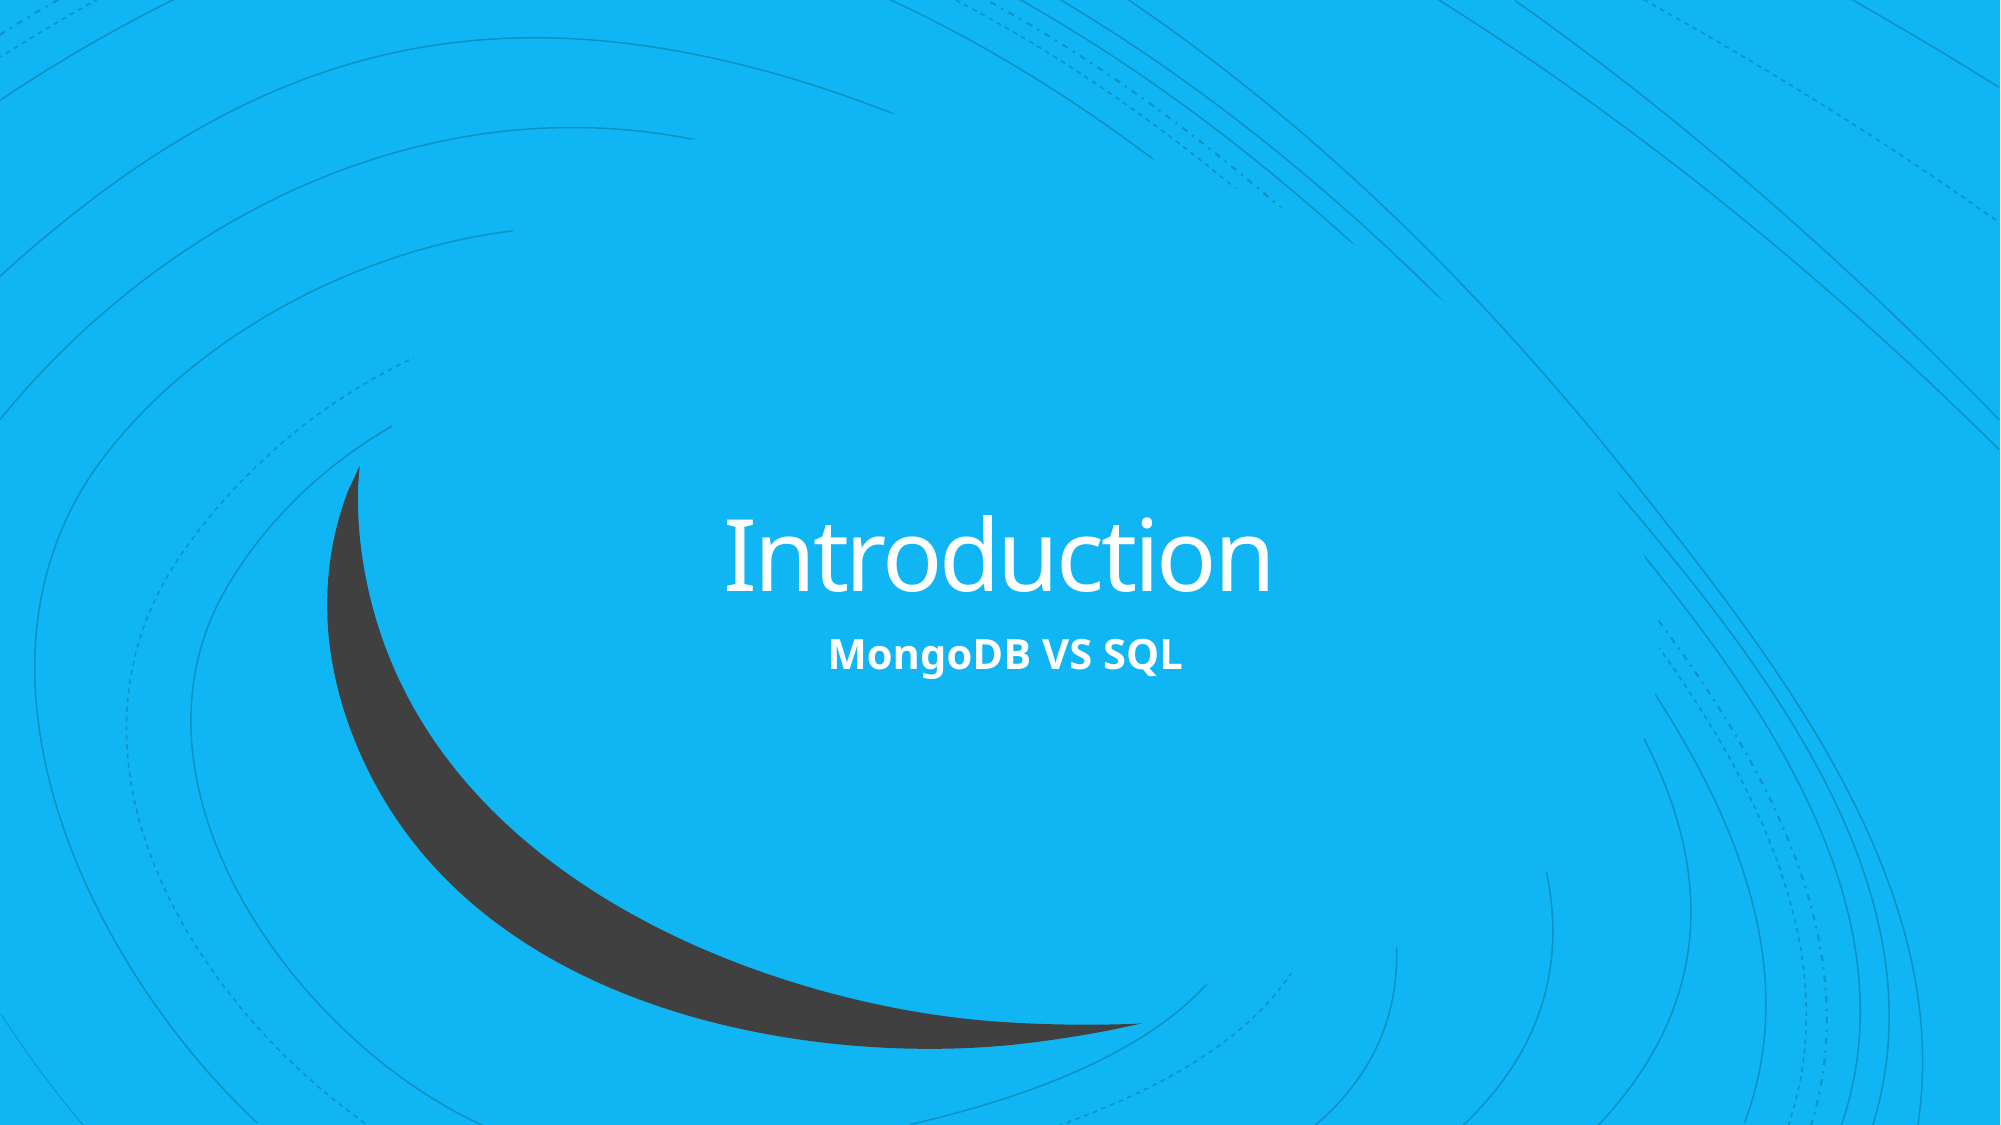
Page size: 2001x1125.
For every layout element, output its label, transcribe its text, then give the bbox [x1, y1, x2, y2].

subtitle MongoDB VS SQL [555, 620, 1445, 817]
text_box [0, 0, 2000, 1125]
title Introduction [429, 338, 1571, 611]
